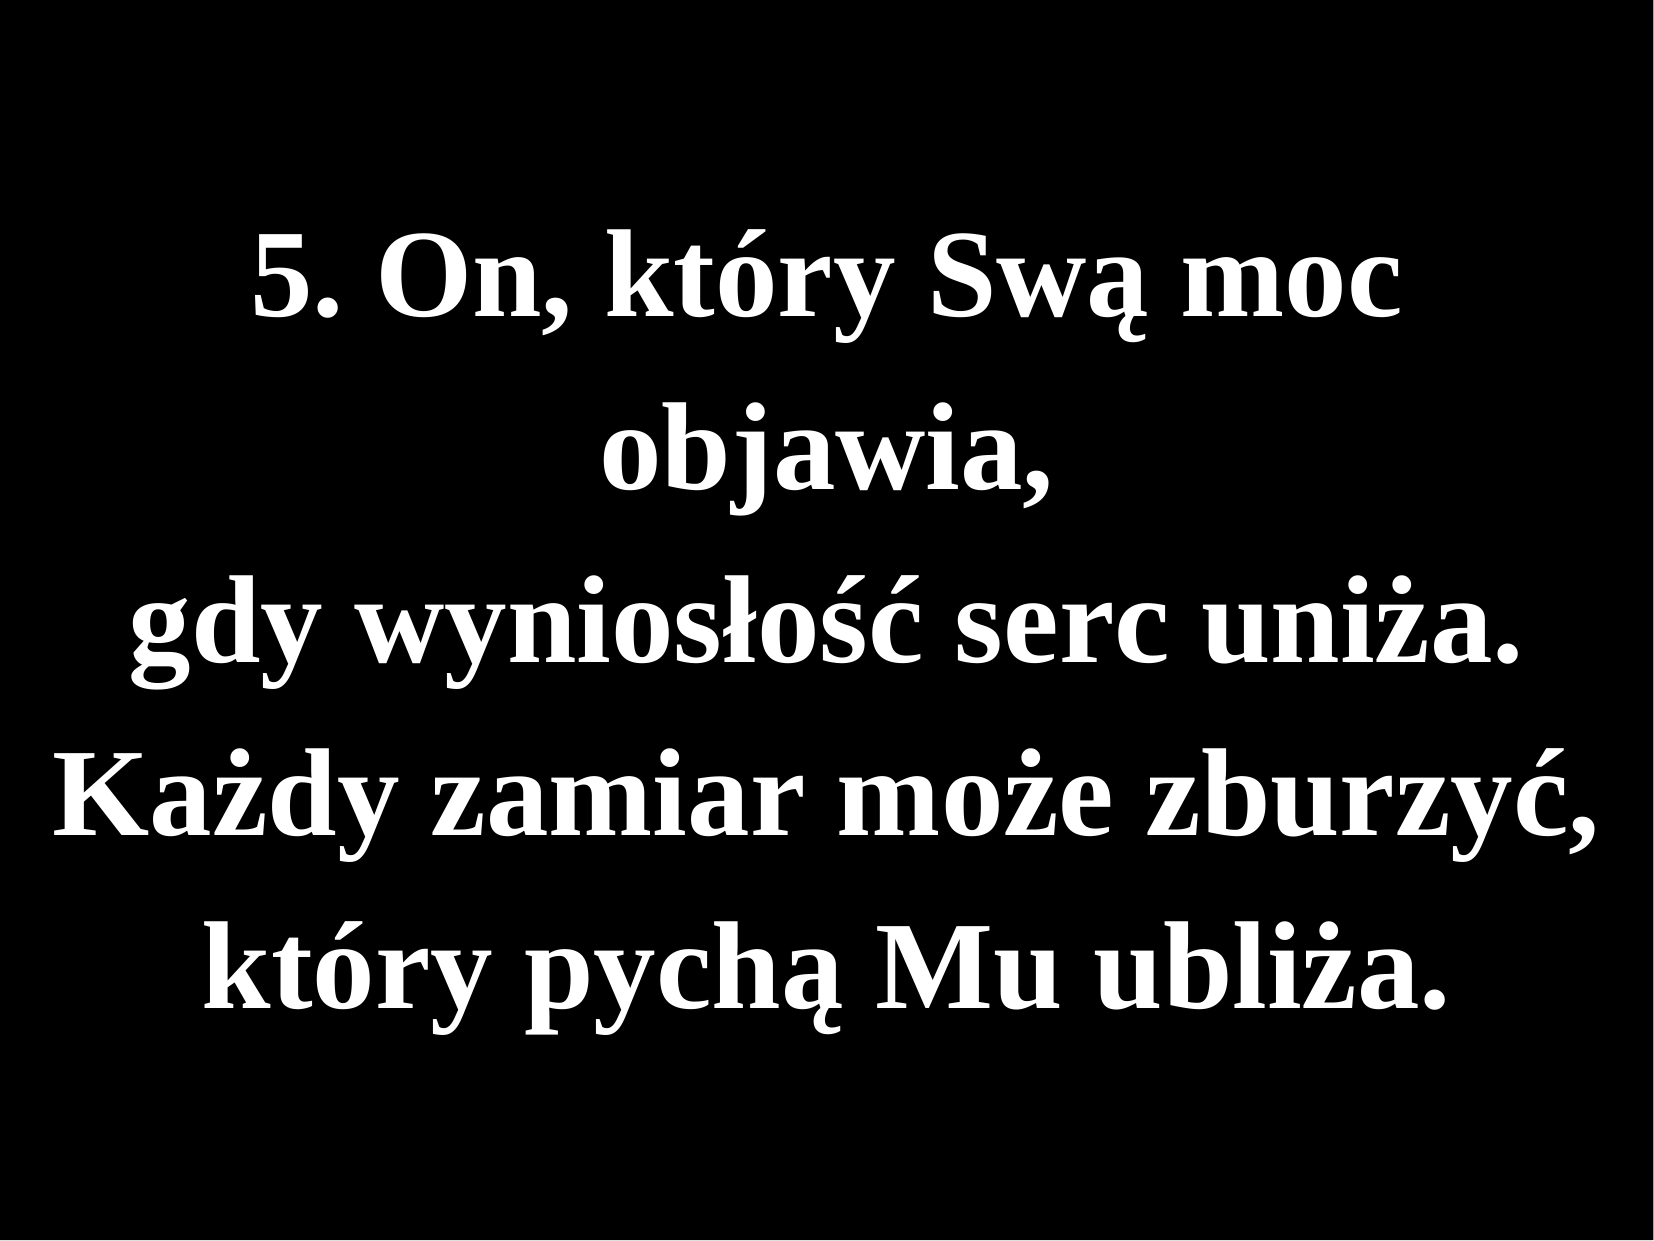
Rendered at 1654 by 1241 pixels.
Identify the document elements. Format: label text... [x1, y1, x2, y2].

title 5. On, który Swą moc ppp objawia, ppp gdy wyniosłość serc uniża. ppp Każdy zamiar może zburzyć, ppp który pychą Mu ubliża. [0, 0, 1654, 1241]
